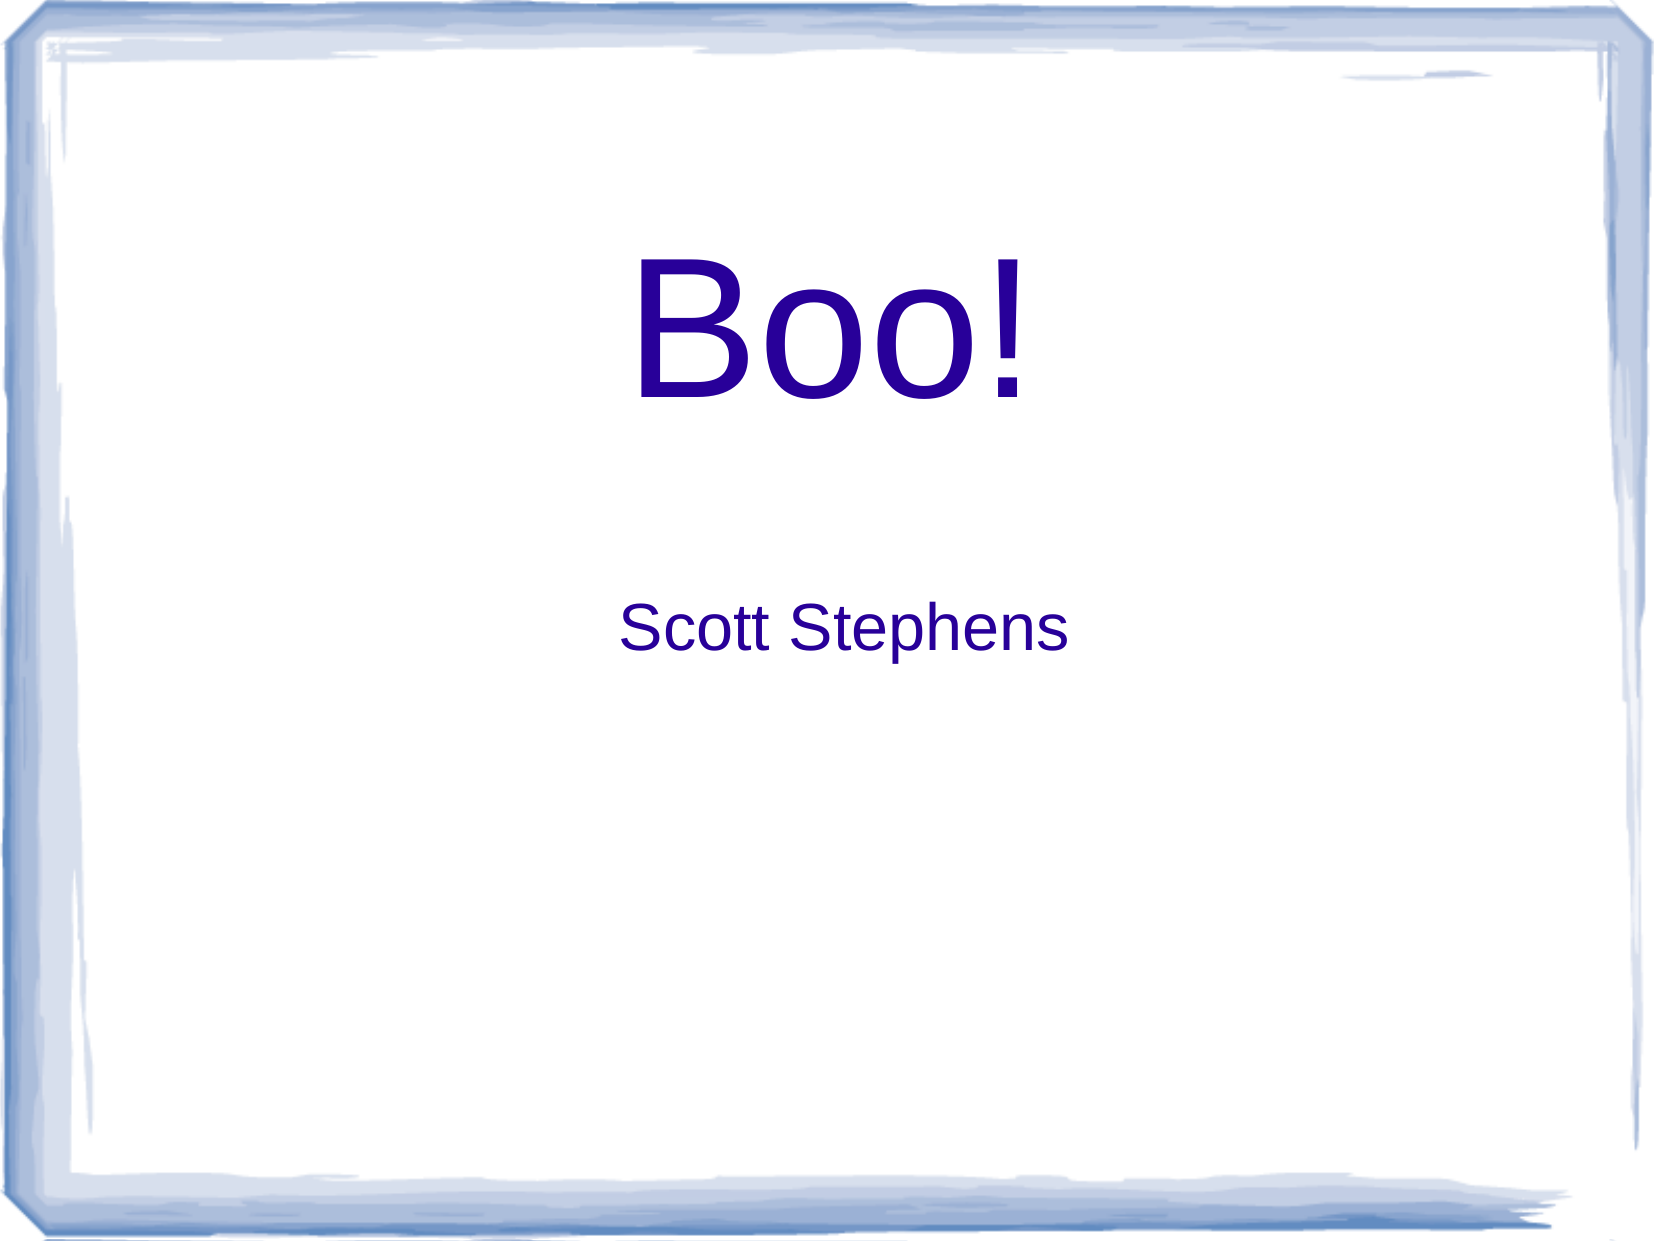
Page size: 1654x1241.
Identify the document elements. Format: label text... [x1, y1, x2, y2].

subtitle Scott Stephens [118, 324, 1571, 1004]
picture [0, 0, 1654, 1241]
title Boo! [86, 216, 1576, 441]
